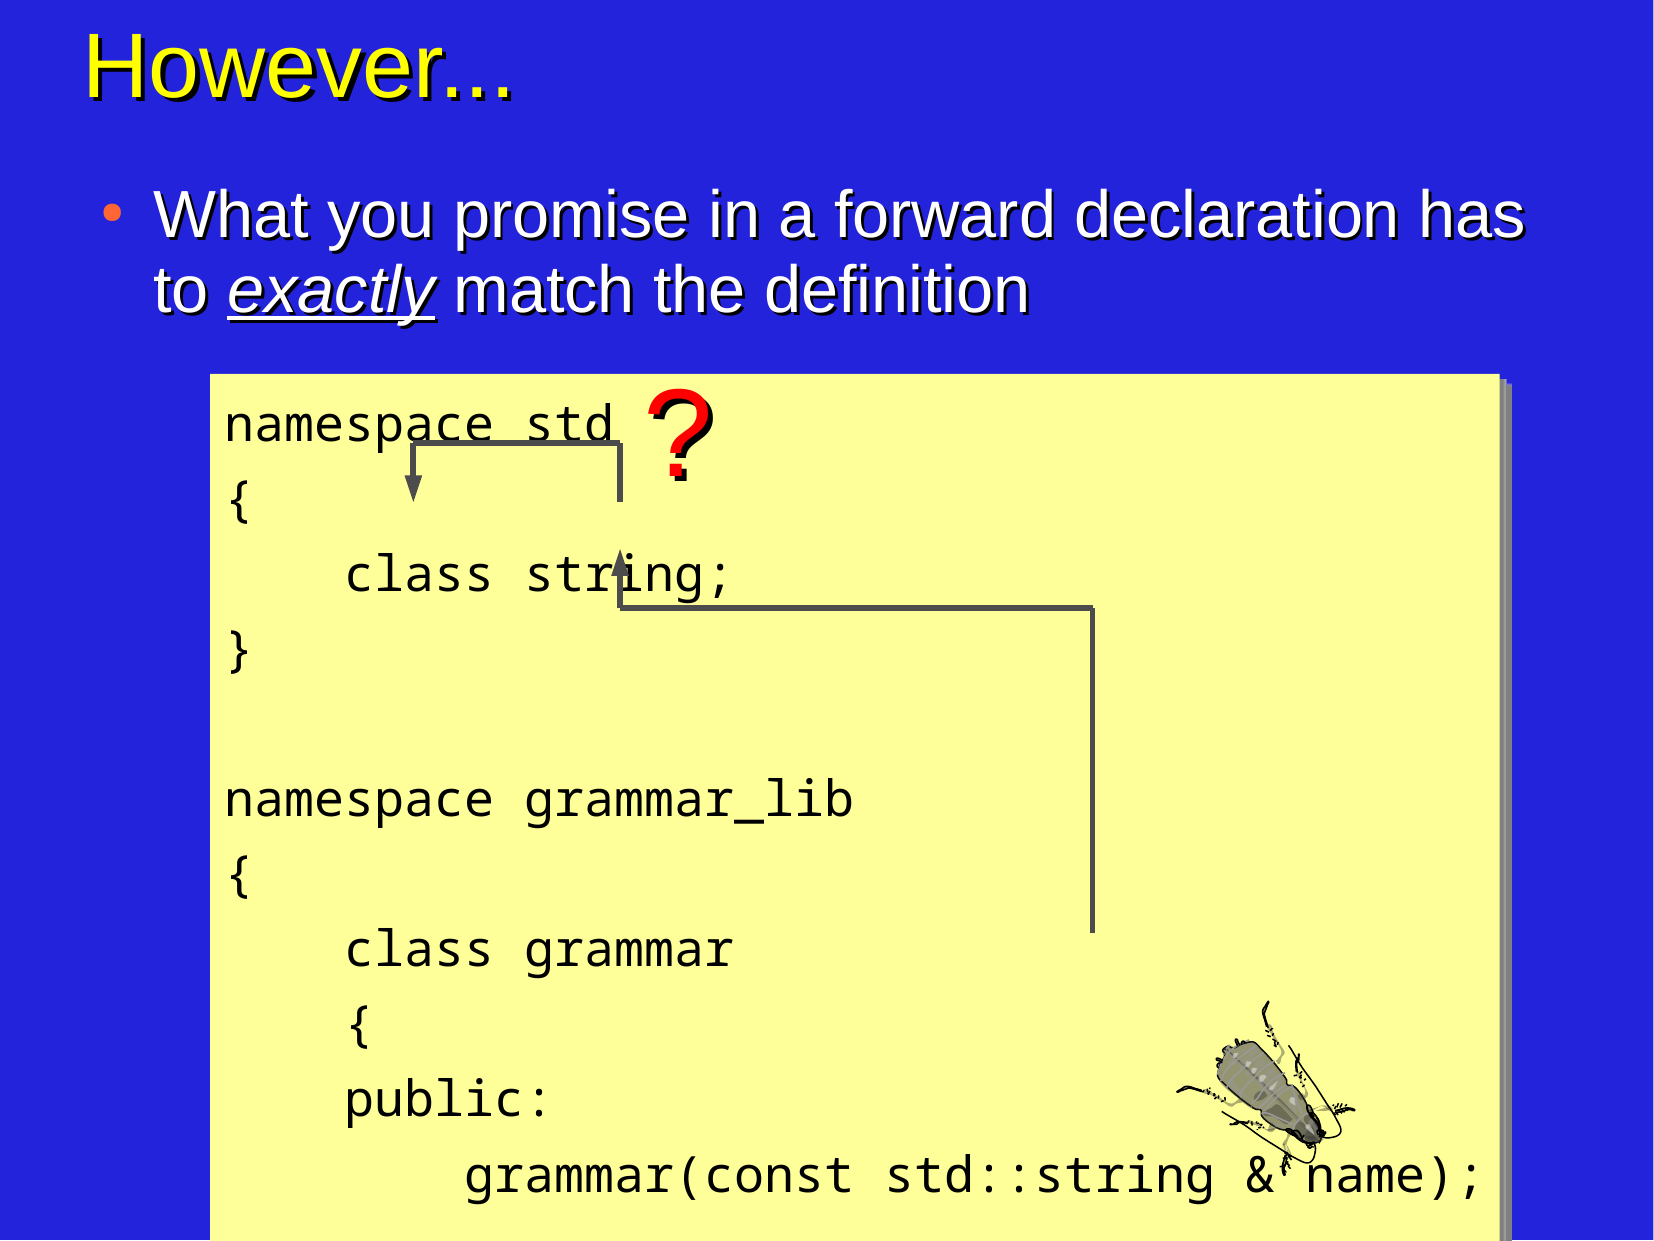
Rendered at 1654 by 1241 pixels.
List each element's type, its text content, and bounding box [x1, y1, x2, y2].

text_box namespace std { class string; } namespace grammar_lib { class grammar { public: grammar(const std::string & name); ... }; } [210, 373, 1500, 1241]
text_box [1222, 1046, 1233, 1054]
text_box [1298, 1078, 1304, 1085]
text_box [1218, 1041, 1290, 1112]
list What you promise in a forward declaration has to exactly match the definition [82, 177, 1571, 1182]
text_box [1261, 1114, 1292, 1133]
text_box [1273, 1034, 1285, 1064]
text_box ? [628, 343, 728, 509]
text_box [1266, 1088, 1302, 1123]
text_box [1294, 1086, 1309, 1114]
text_box [1282, 1134, 1292, 1154]
title However... [82, 2, 1571, 130]
text_box [1295, 1114, 1324, 1144]
text_box [1313, 1105, 1330, 1112]
